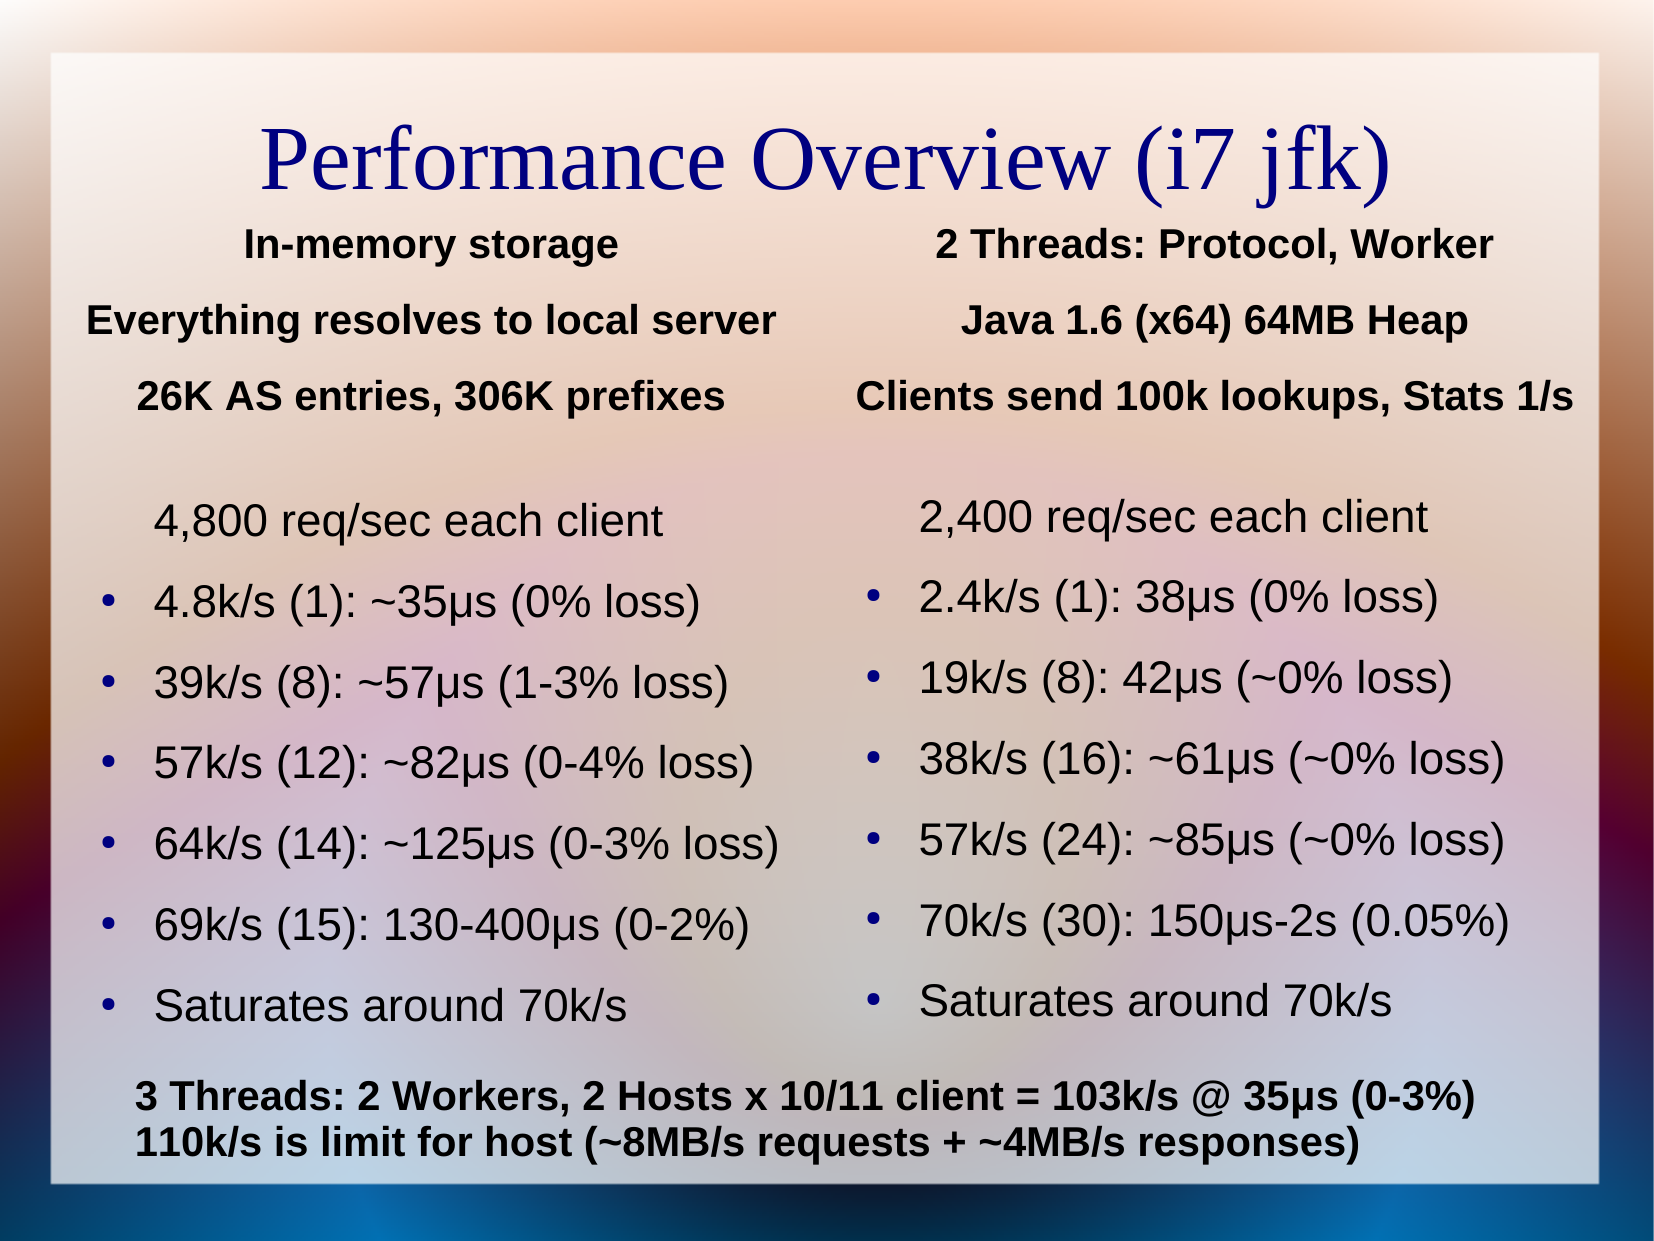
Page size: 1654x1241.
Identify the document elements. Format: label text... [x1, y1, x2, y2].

list In-memory storage Everything resolves to local server 26K AS entries, 306K prefixes [82, 220, 781, 451]
list 2 Threads: Protocol, Worker Java 1.6 (x64) 64MB Heap Clients send 100k lookups, Stats 1/s [840, 220, 1591, 451]
picture [0, 0, 1654, 1241]
list 2,400 req/sec each client 2.4k/s (1): 38μs (0% loss) 19k/s (8): 42μs (~0% loss) 38k/s (16): ~61μs (~0% loss) 57k/s (24): ~85μs (~0% loss) 70k/s (30): 150μs-2s (0.05%) Saturates around 70k/s [847, 490, 1576, 1108]
title Performance Overview (i7 jfk) [82, 55, 1571, 263]
list 4,800 req/sec each client 4.8k/s (1): ~35μs (0% loss) 39k/s (8): ~57μs (1-3% loss) 57k/s (12): ~82μs (0-4% loss) 64k/s (14): ~125μs (0-3% loss) 69k/s (15): 130-400μs (0-2%) Saturates around 70k/s [82, 495, 811, 1032]
text_box 3 Threads: 2 Workers, 2 Hosts x 10/11 client = 103k/s @ 35μs (0-3%) 110k/s is limit for host (~8MB/s requests + ~4MB/s responses) [120, 1065, 1561, 1173]
